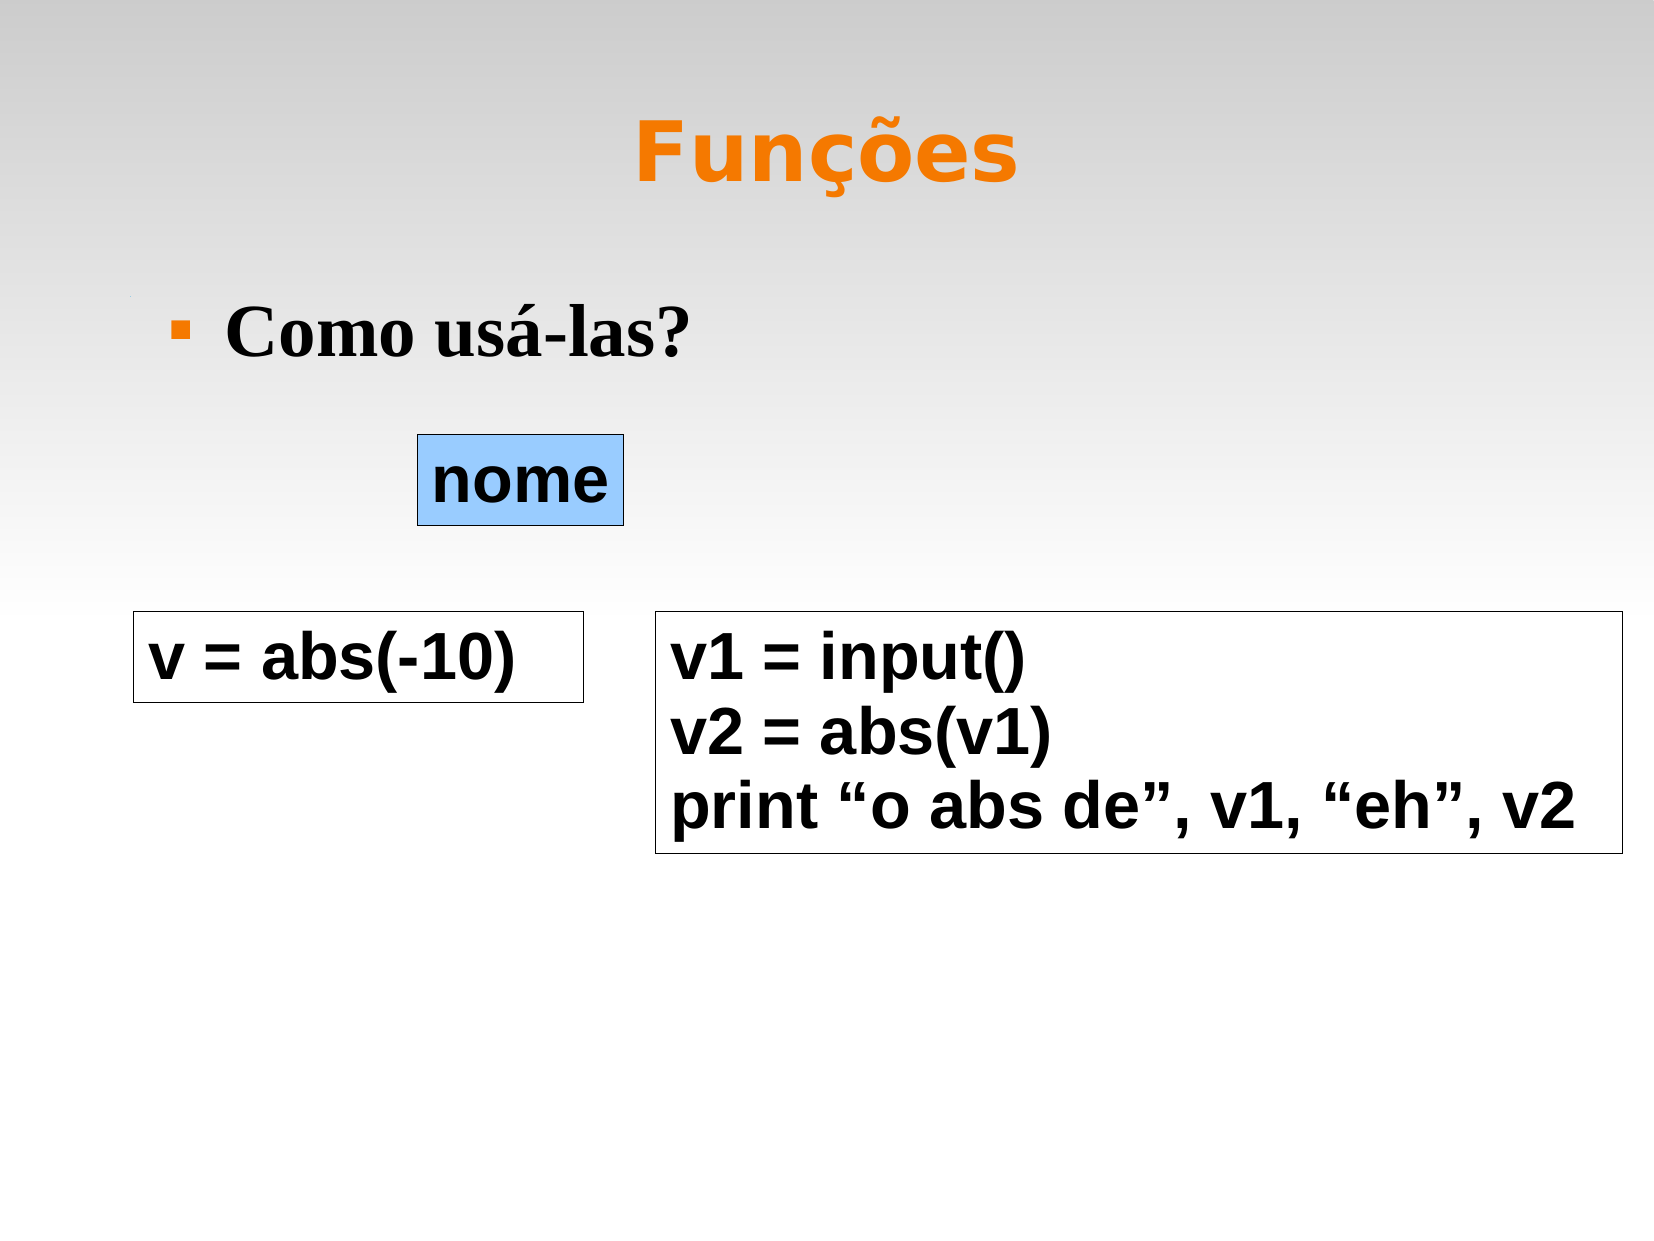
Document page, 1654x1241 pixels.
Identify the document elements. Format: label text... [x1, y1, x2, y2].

text_box v1 = input() v2 = abs(v1) print “o abs de”, v1, “eh”, v2 [655, 611, 1623, 854]
text_box nome [417, 434, 624, 526]
list Como usá-las? [82, 290, 1571, 1109]
title Funções [82, 49, 1571, 257]
text_box v = abs(-10) [133, 611, 584, 703]
